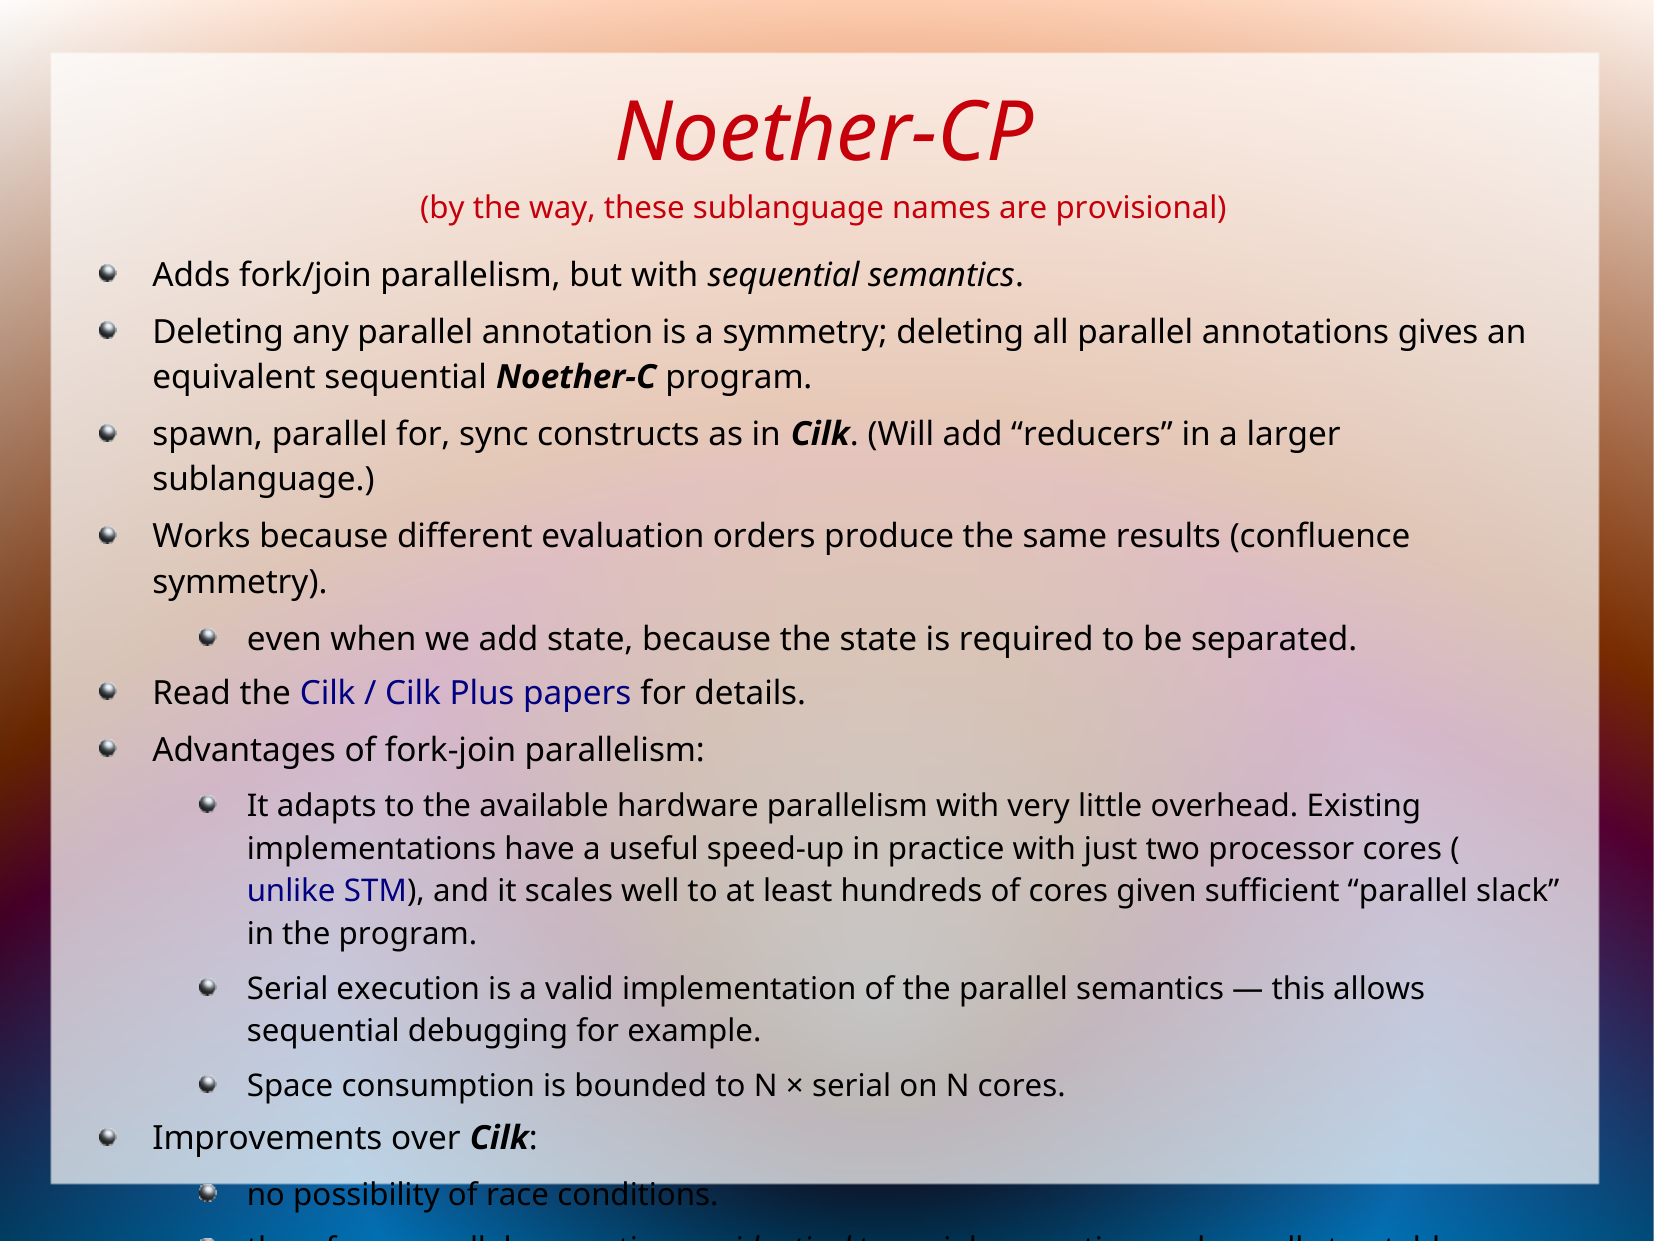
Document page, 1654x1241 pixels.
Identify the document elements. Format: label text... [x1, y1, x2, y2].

title Noether-CP (by the way, these sublanguage names are provisional) [79, 53, 1569, 247]
list Adds fork/join parallelism, but with sequential semantics. Deleting any parallel annotation is a symmetry; deleting all parallel annotations gives an equivalent sequential Noether-C program. spawn, parallel for, sync constructs as in Cilk. (Will add “reducers” in a larger sublanguage.) Works because different evaluation orders produce the same results (confluence symmetry). even when we add state, because the state is required to be separated. Read the Cilk / Cilk Plus papers for details. Advantages of fork-join parallelism: It adapts to the available hardware parallelism with very little overhead. Existing implementations have a useful speed-up in practice with just two processor cores (unlike STM), and it scales well to at least hundreds of cores given sufficient “parallel slack” in the program. Serial execution is a valid implementation of the parallel semantics — this allows sequential debugging for example. Space consumption is bounded to N × serial on N cores. Improvements over Cilk: no possibility of race conditions. therefore, parallel semantics are identical to serial semantics, and equally tractable. larger sublanguages of Noether will provide true concurrency, so restrictions are less burdensome. [81, 250, 1570, 1103]
picture [0, 0, 1654, 1241]
